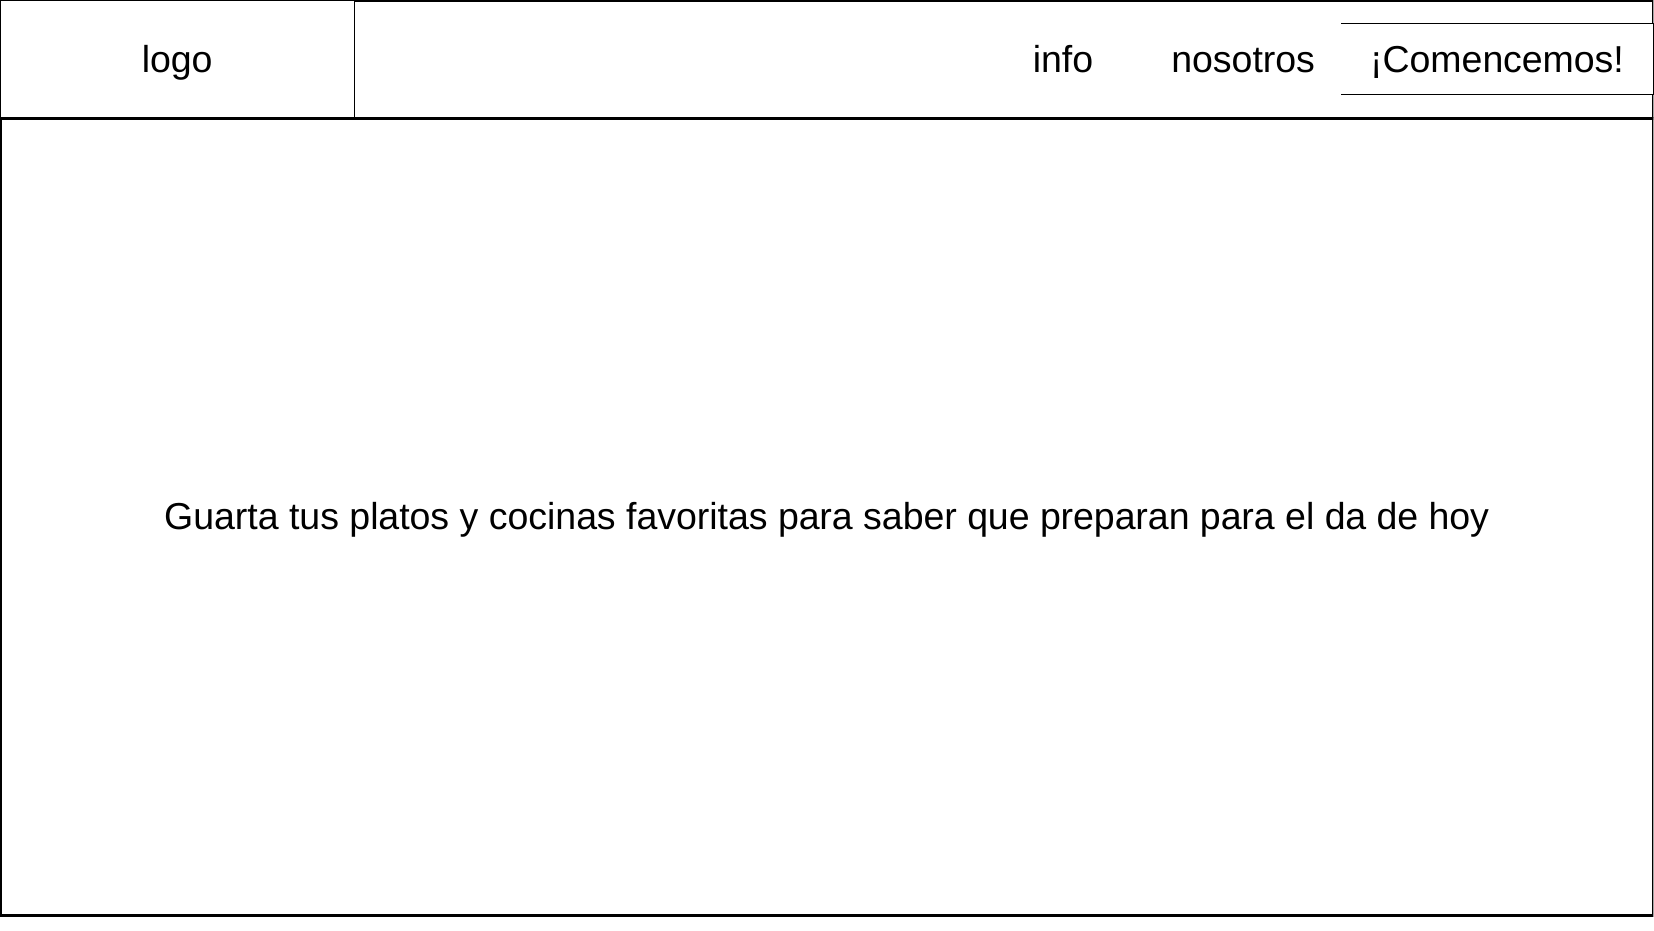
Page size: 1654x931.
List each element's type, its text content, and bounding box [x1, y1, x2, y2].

text_box ¡Comencemos! [1341, 23, 1654, 95]
text_box nosotros [1145, 23, 1341, 95]
text_box logo [0, 0, 355, 118]
text_box [355, 0, 1654, 118]
text_box Guarta tus platos y cocinas favoritas para saber que preparan para el da de hoy [0, 118, 1654, 916]
text_box info [1009, 23, 1117, 95]
